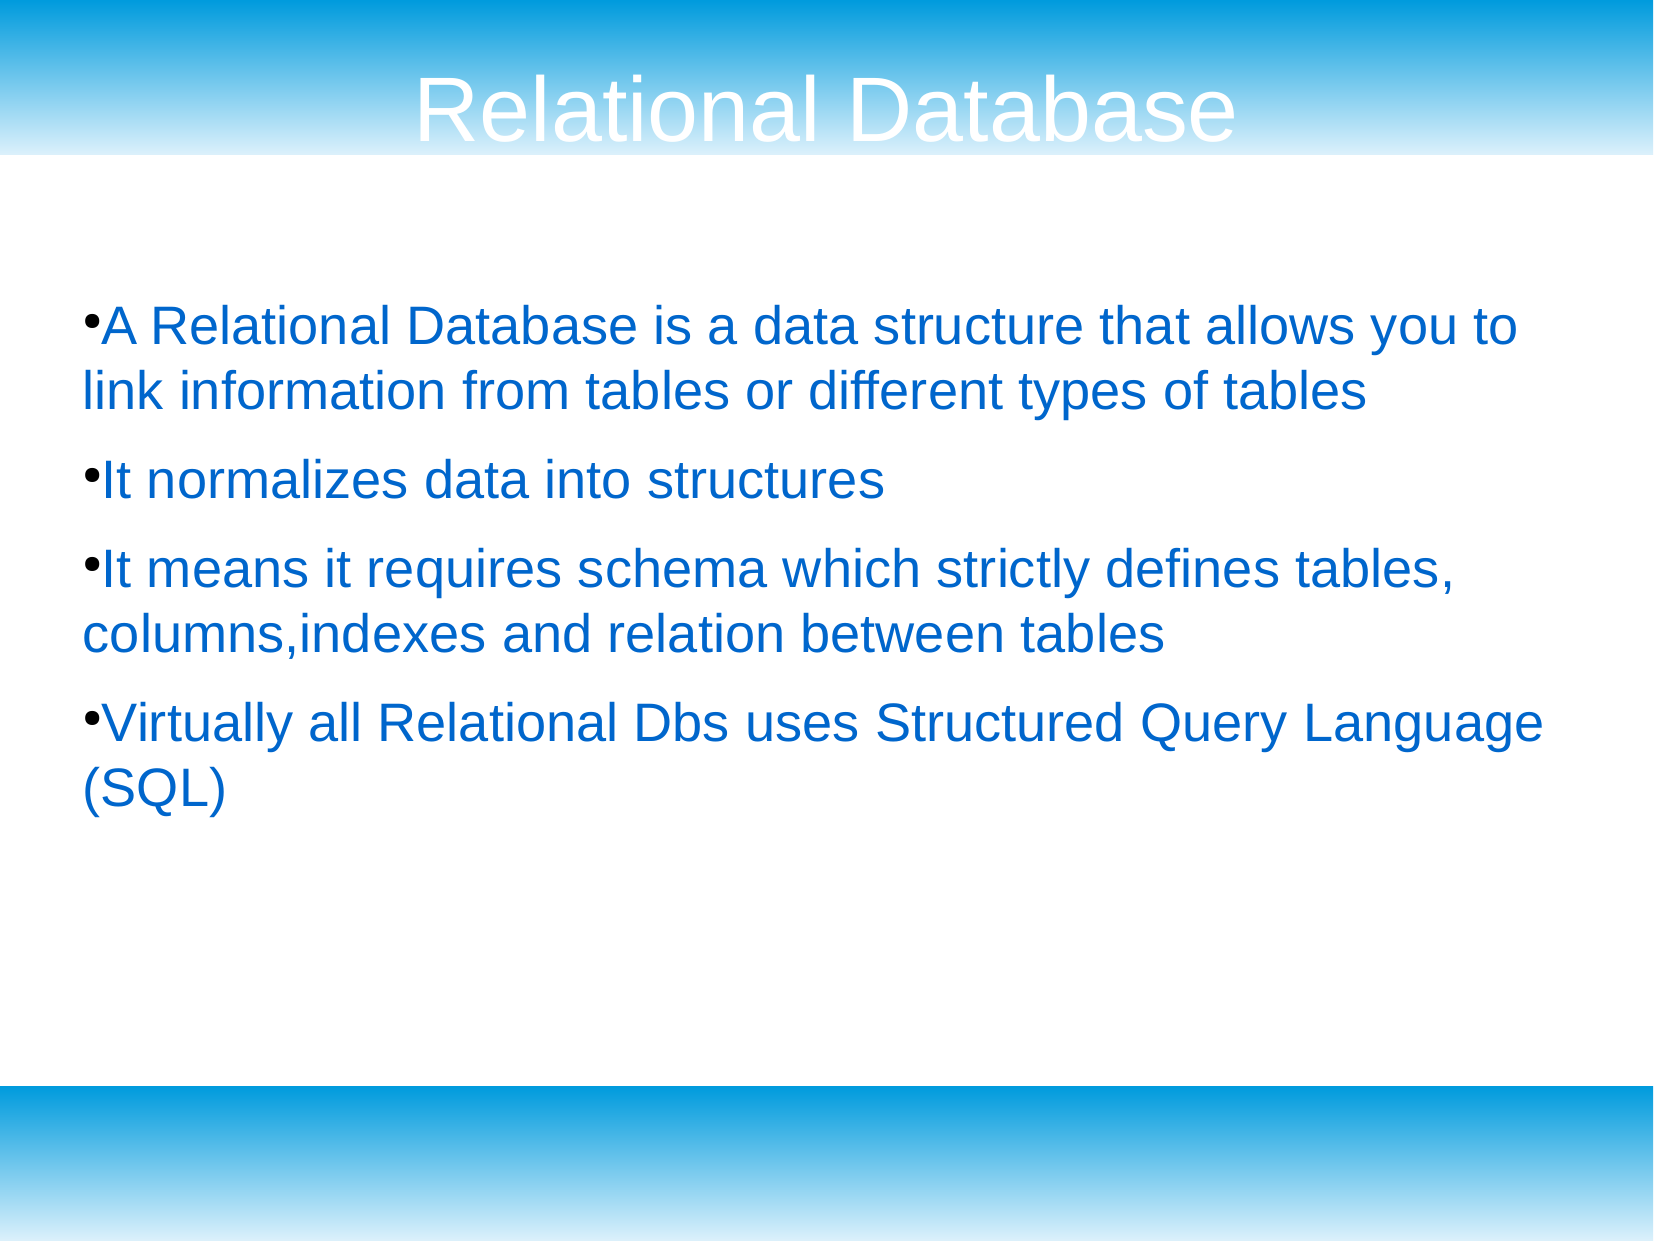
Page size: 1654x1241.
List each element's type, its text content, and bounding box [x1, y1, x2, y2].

list A Relational Database is a data structure that allows you to link information from tables or different types of tables It normalizes data into structures It means it requires schema which strictly defines tables, columns,indexes and relation between tables Virtually all Relational Dbs uses Structured Query Language (SQL) [82, 290, 1571, 1010]
title Relational Database [82, 49, 1571, 155]
